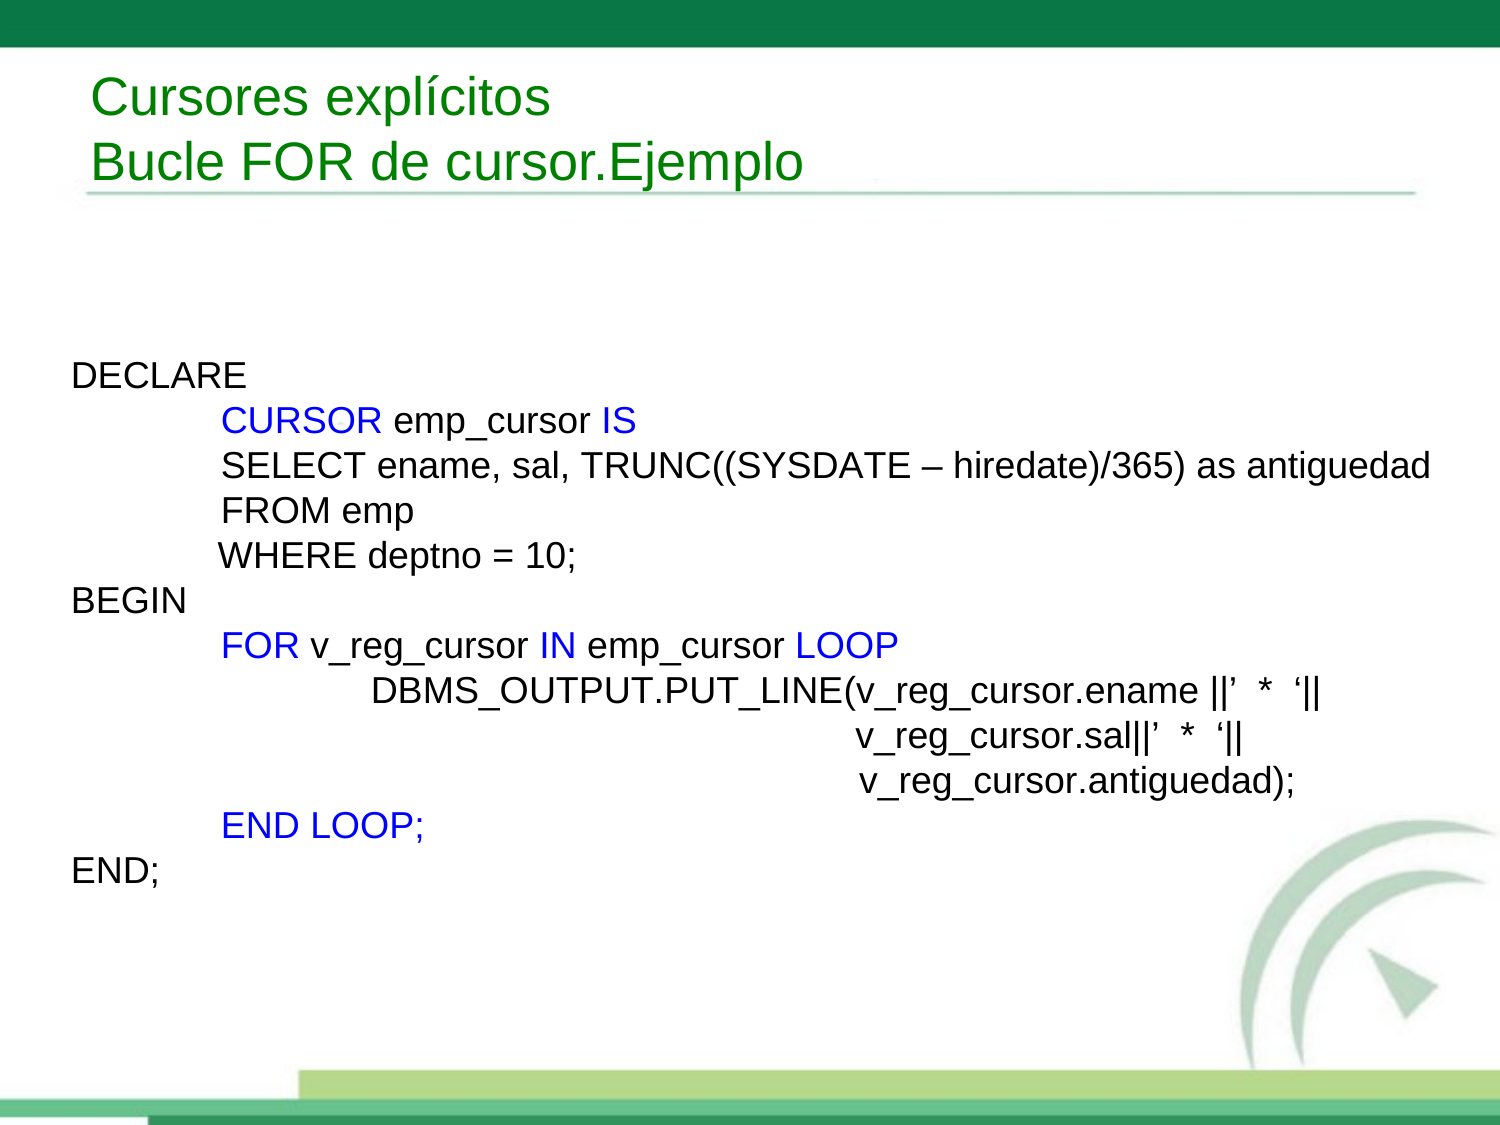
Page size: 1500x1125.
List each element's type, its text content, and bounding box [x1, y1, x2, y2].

picture [0, 0, 1500, 1125]
title Cursores explícitos Bucle FOR de cursor.Ejemplo [75, 45, 1426, 207]
text_box DECLARE CURSOR emp_cursor IS SELECT ename, sal, TRUNC((SYSDATE – hiredate)/365) as antiguedad FROM emp WHERE deptno = 10; BEGIN FOR v_reg_cursor IN emp_cursor LOOP DBMS_OUTPUT.PUT_LINE(v_reg_cursor.ename ||’ * ‘|| v_reg_cursor.sal||’ * ‘|| v_reg_cursor.antiguedad); END LOOP; END; [55, 207, 1477, 899]
